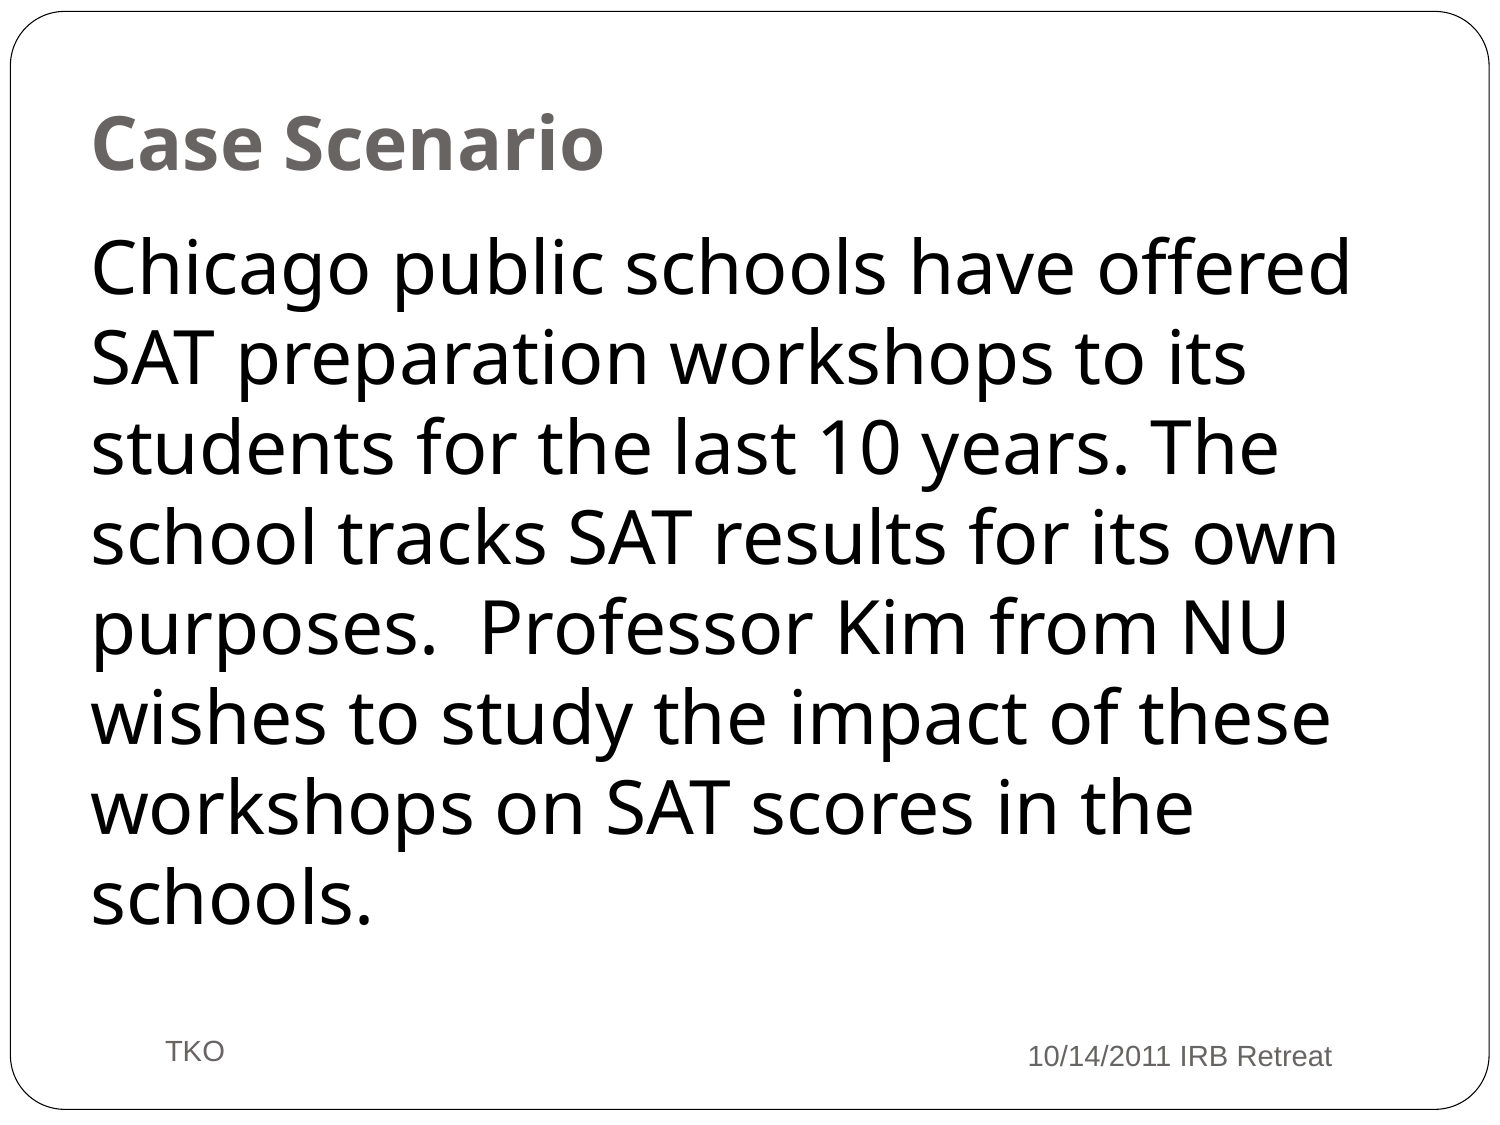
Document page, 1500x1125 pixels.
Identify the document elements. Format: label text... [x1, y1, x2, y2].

list Chicago public schools have offered SAT preparation workshops to its students for the last 10 years. The school tracks SAT results for its own purposes. Professor Kim from NU wishes to study the impact of these workshops on SAT scores in the schools. [75, 212, 1426, 988]
text_box 10/14/2011 IRB Retreat [1012, 1015, 1419, 1094]
title Case Scenario [75, 45, 1426, 201]
text_box TKO [150, 1012, 801, 1088]
